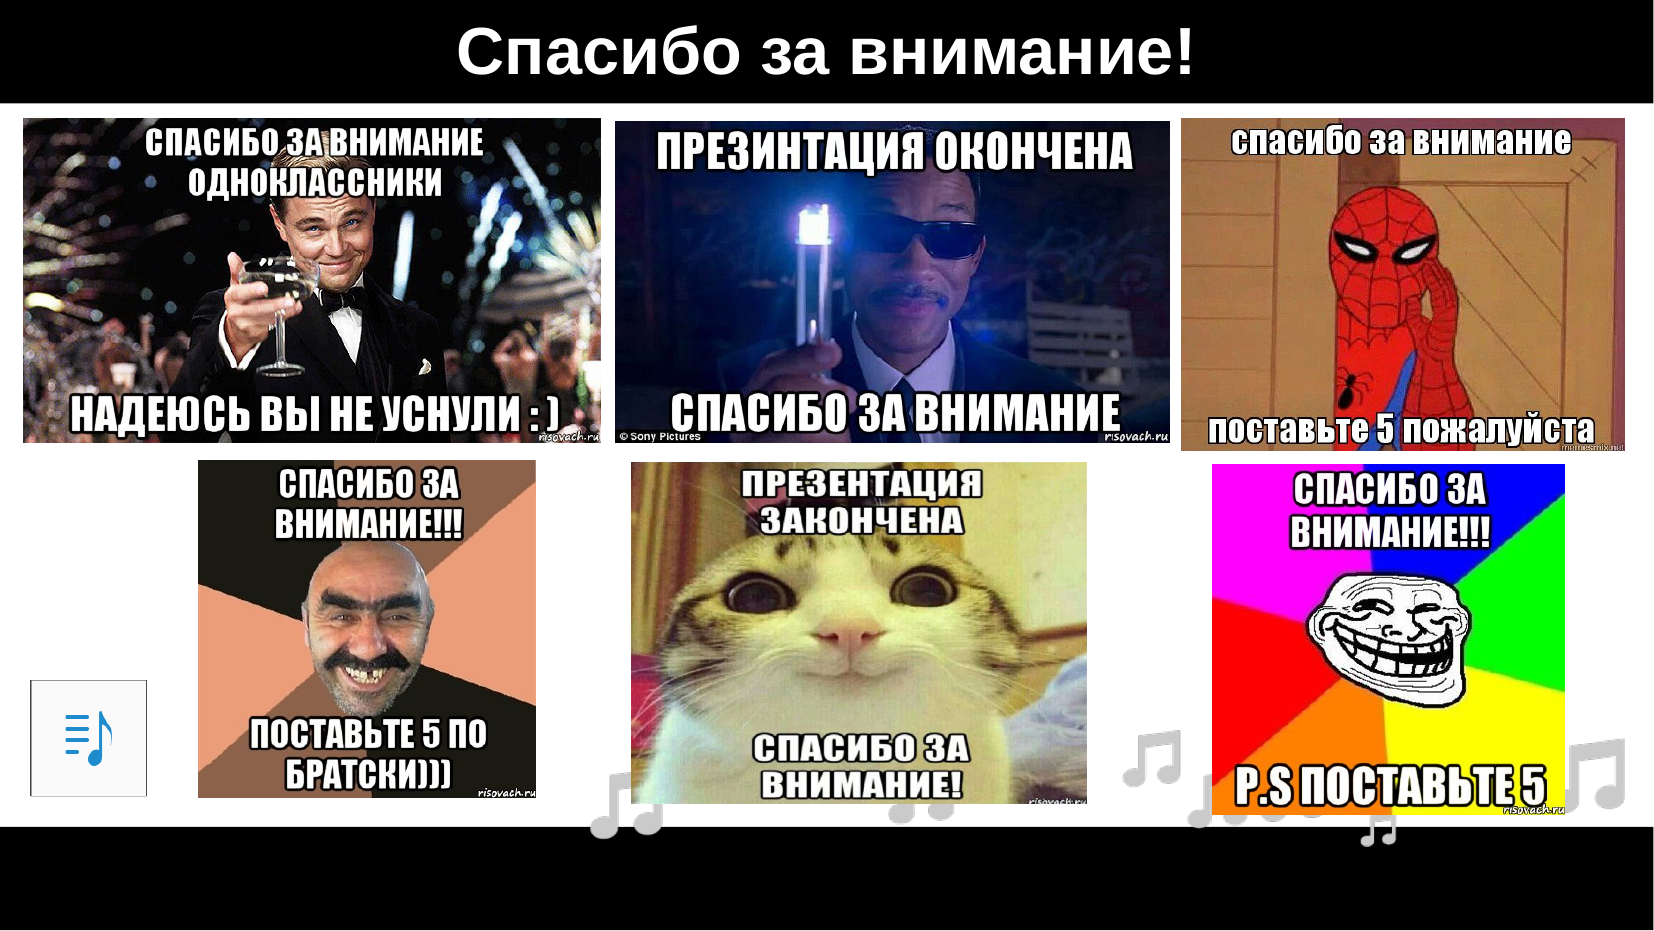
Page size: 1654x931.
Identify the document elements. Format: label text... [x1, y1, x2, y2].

picture [1181, 118, 1625, 451]
text_box [29, 679, 148, 798]
title Спасибо за внимание! [59, 6, 1595, 98]
picture [198, 460, 536, 798]
picture [615, 121, 1170, 443]
picture [631, 462, 1087, 804]
picture [1212, 464, 1565, 815]
picture [23, 118, 601, 443]
